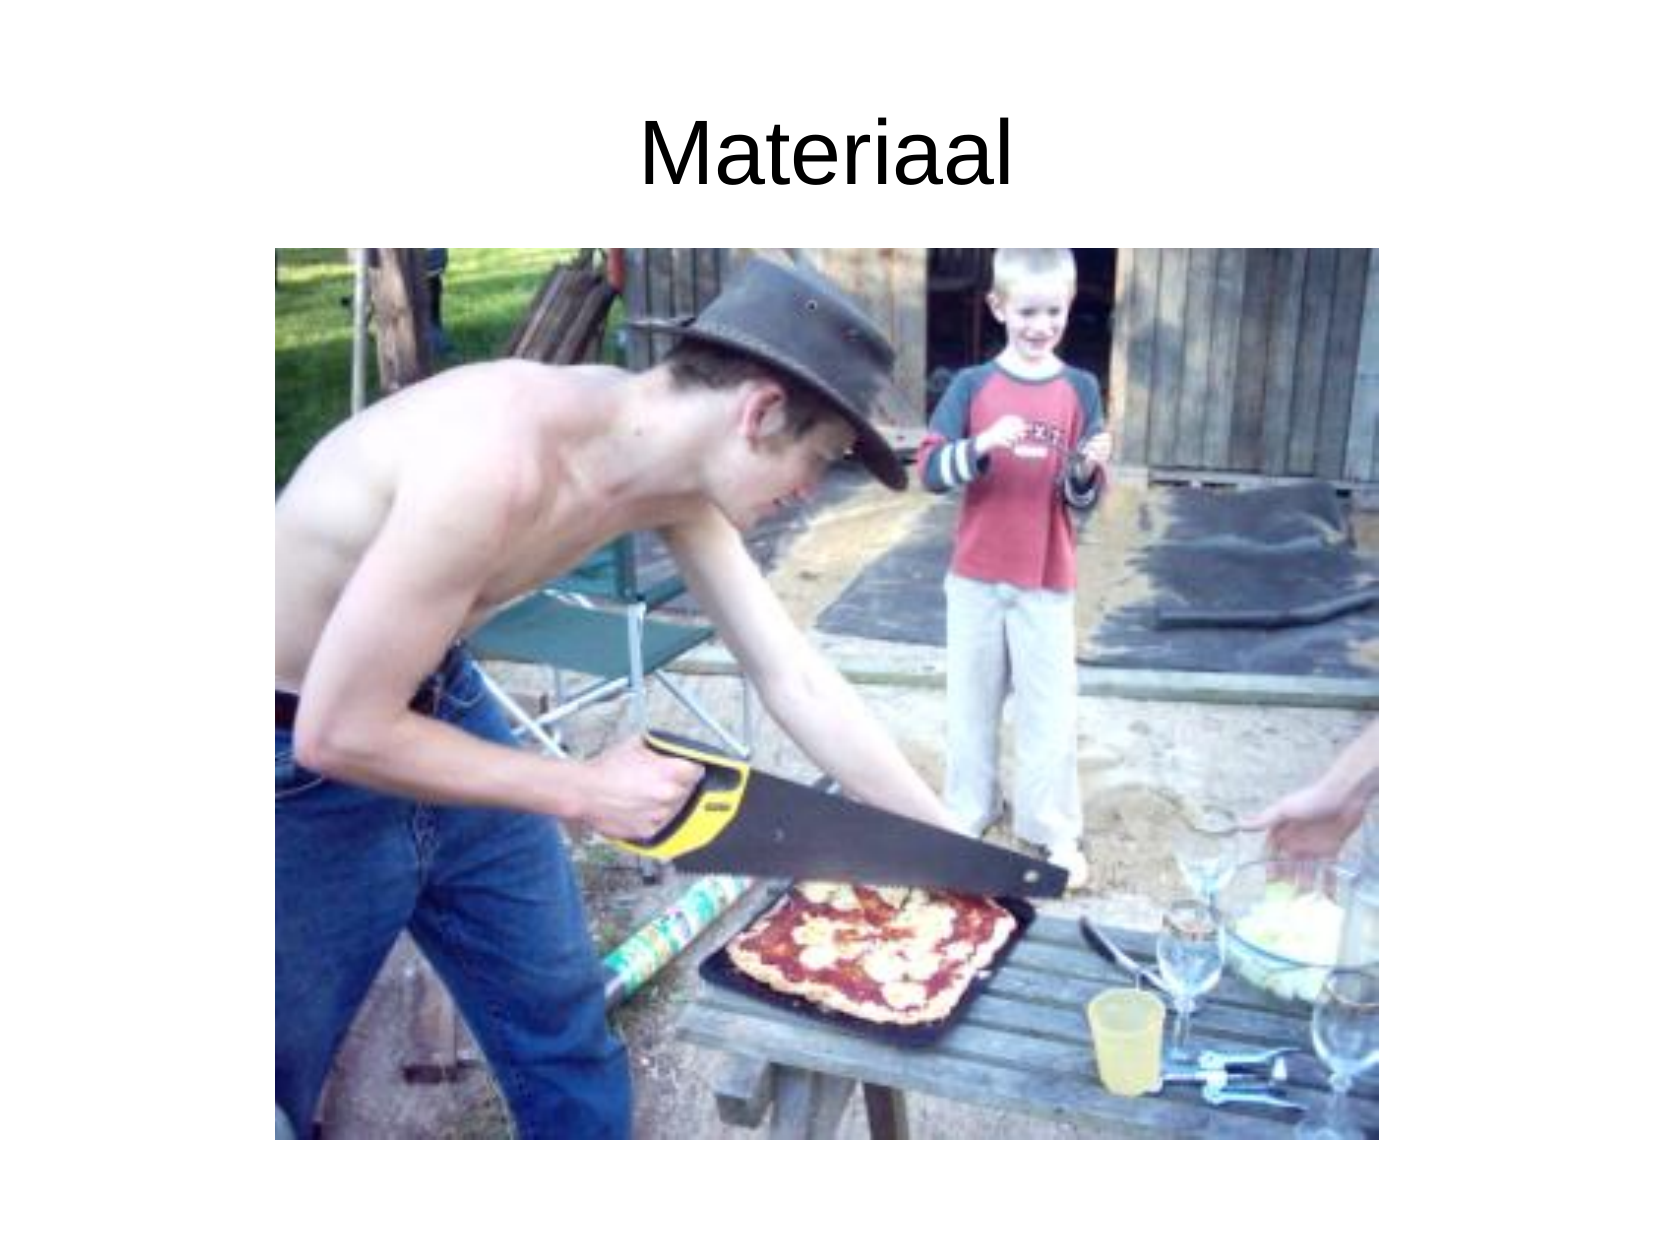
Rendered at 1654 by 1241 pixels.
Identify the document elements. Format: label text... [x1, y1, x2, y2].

picture [275, 248, 1379, 1140]
title Materiaal [82, 49, 1571, 257]
